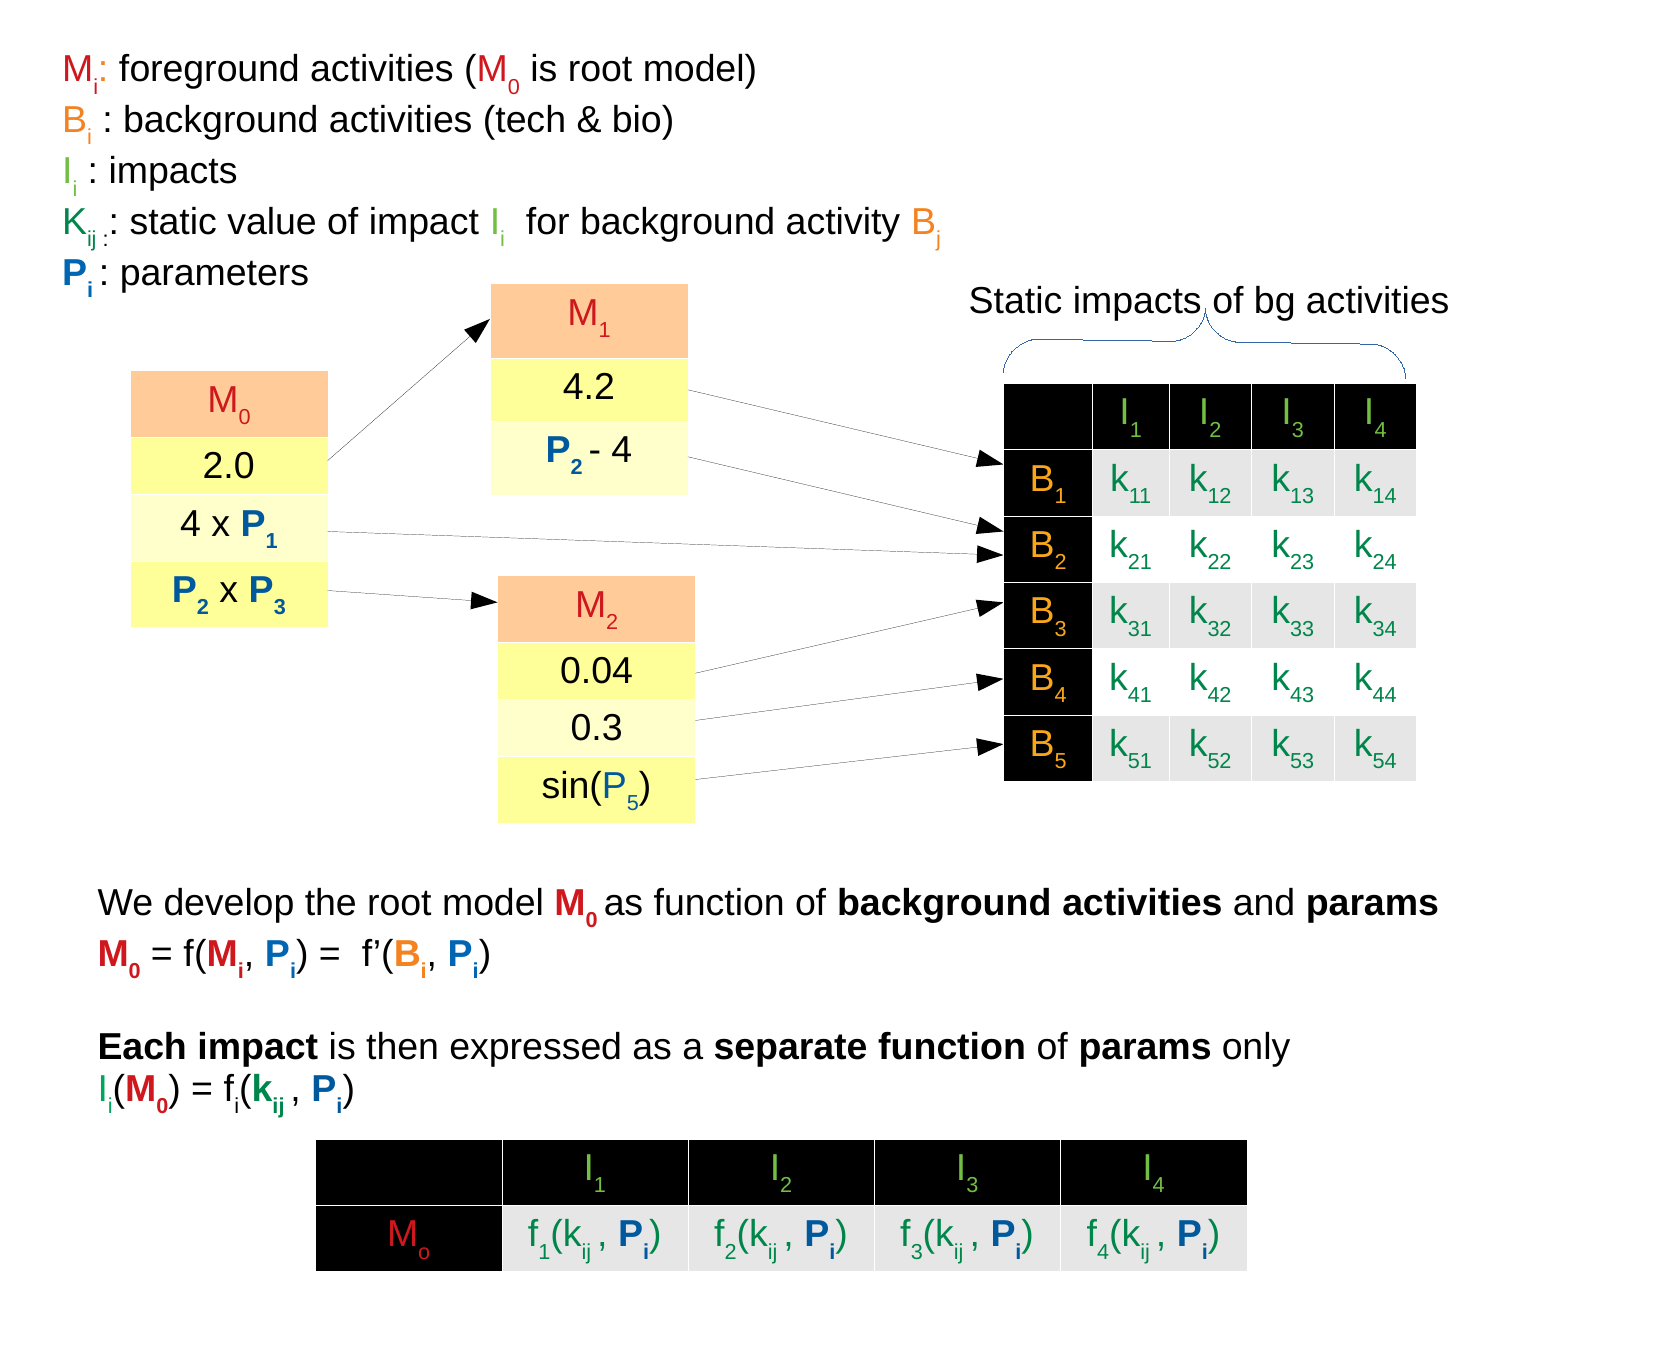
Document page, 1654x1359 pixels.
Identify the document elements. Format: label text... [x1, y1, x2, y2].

text_box We develop the root model M0 as function of background activities and params M0 = f(Mi, Pi) = f’(Bi, Pi) Each impact is then expressed as a separate function of params only Ii(M0) = fi(kij , Pi) [82, 874, 1548, 1229]
table_cell 0.3 [498, 700, 695, 756]
table_header I2 [689, 1140, 874, 1205]
table_cell k54 [1335, 716, 1416, 781]
table_cell k41 [1093, 649, 1169, 715]
table_cell 4.2 [491, 359, 688, 421]
table_cell B1 [1004, 450, 1092, 516]
table_cell 2.0 [131, 438, 328, 494]
table_cell k21 [1093, 517, 1169, 582]
table_cell B3 [1004, 583, 1092, 648]
table_header I4 [1335, 384, 1416, 449]
table_cell 4 x P1 [131, 495, 328, 561]
table_cell f1(kij , Pi) [503, 1206, 688, 1271]
table_cell k52 [1170, 716, 1251, 781]
table_cell B4 [1004, 649, 1092, 715]
table_header I1 [503, 1140, 688, 1205]
table_header [316, 1140, 502, 1205]
table_cell f4(kij , Pi) [1061, 1206, 1247, 1271]
table_cell k33 [1252, 583, 1334, 648]
table_cell k22 [1170, 517, 1251, 582]
table_header M1 [491, 284, 688, 358]
table_header I3 [1252, 384, 1334, 449]
table_cell k51 [1093, 716, 1169, 781]
table_cell k31 [1093, 583, 1169, 648]
table_cell k24 [1335, 517, 1416, 582]
text_box Static LCA of bg activities [1012, 718, 1422, 806]
table_header M2 [498, 576, 695, 642]
table_header I2 [1170, 384, 1251, 449]
table_header M0 [131, 371, 328, 437]
table_cell Mo [316, 1206, 502, 1271]
table_cell k53 [1252, 716, 1334, 781]
table_cell B2 [1004, 517, 1092, 582]
table_cell f2(kij , Pi) [689, 1206, 874, 1271]
table_cell k23 [1252, 517, 1334, 582]
table_cell k14 [1335, 450, 1416, 516]
text_box Mi: foreground activities (M0 is root model) Bi : background activities (tech & bio) Ii : impacts Kij :: static value of impact Ii for background activity Bj Pi : parameters [47, 40, 1111, 310]
table_cell k13 [1252, 450, 1334, 516]
table_header I4 [1061, 1140, 1247, 1205]
table_cell sin(P5) [498, 757, 695, 823]
table_cell k34 [1335, 583, 1416, 648]
table_cell k44 [1335, 649, 1416, 715]
table_cell k32 [1170, 583, 1251, 648]
table_header I3 [875, 1140, 1060, 1205]
table_cell k42 [1170, 649, 1251, 715]
table_cell k12 [1170, 450, 1251, 516]
table_cell P2 - 4 [491, 422, 688, 495]
text_box Static impacts of bg activities [953, 271, 1465, 329]
table_cell k11 [1093, 450, 1169, 516]
table_header [1004, 384, 1092, 449]
table_cell B5 [1004, 716, 1092, 781]
table_cell f3(kij , Pi) [875, 1206, 1060, 1271]
table_cell k43 [1252, 649, 1334, 715]
table_cell P2 x P3 [131, 562, 328, 627]
table_cell 0.04 [498, 643, 695, 699]
table_header I1 [1093, 384, 1169, 449]
